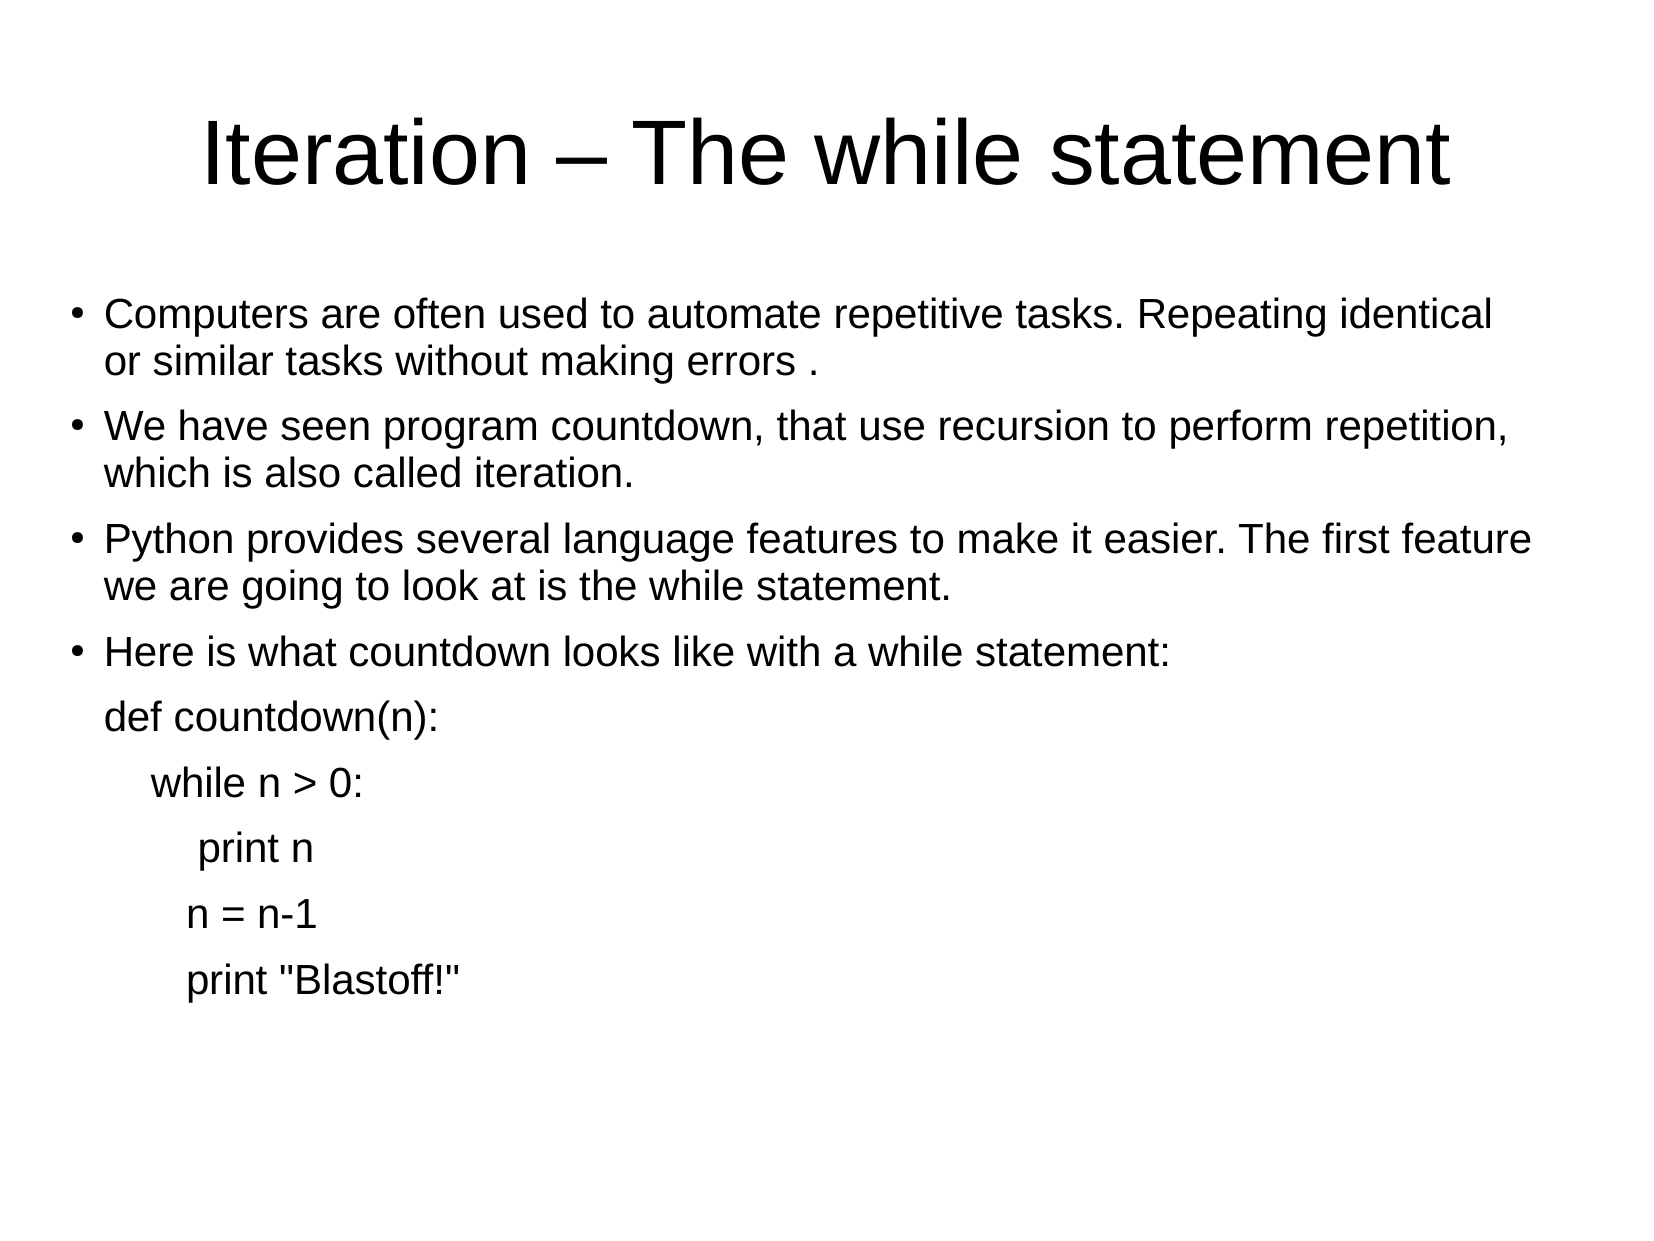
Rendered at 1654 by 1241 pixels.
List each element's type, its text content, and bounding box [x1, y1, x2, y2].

title Iteration – The while statement [82, 49, 1571, 257]
list Computers are often used to automate repetitive tasks. Repeating identical or similar tasks without making errors . We have seen program countdown, that use recursion to perform repetition, which is also called iteration. Python provides several language features to make it easier. The first feature we are going to look at is the while statement. Here is what countdown looks like with a while statement: def countdown(n): while n > 0: print n n = n-1 print "Blastoff!" [59, 290, 1548, 1010]
